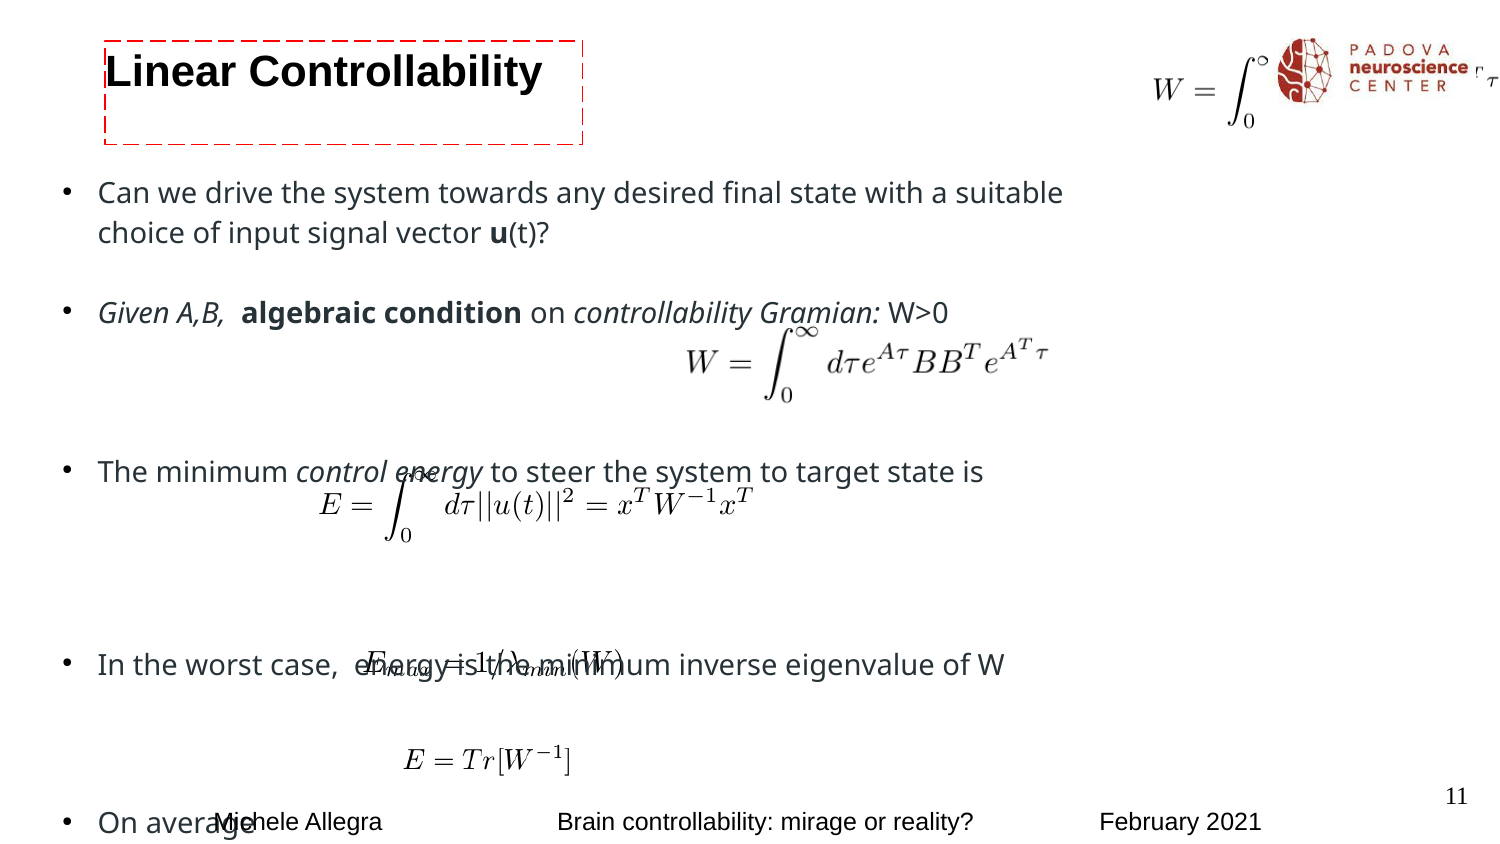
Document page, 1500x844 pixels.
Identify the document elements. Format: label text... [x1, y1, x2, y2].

title Linear Controllability [105, 41, 583, 145]
picture [1129, 10, 1500, 156]
slide_number <number> [1378, 779, 1469, 844]
text_box Michele Allegra Brain controllability: mirage or reality? February 2021 [64, 794, 1415, 844]
text_box Can we drive the system towards any desired final state with a suitable choice of input signal vector u(t)? Given A,B, algebraic condition on controllability Gramian: W>0 The minimum control energy to steer the system to target state is In the worst case, energy is the minimum inverse eigenvalue of W On average [47, 165, 1123, 822]
